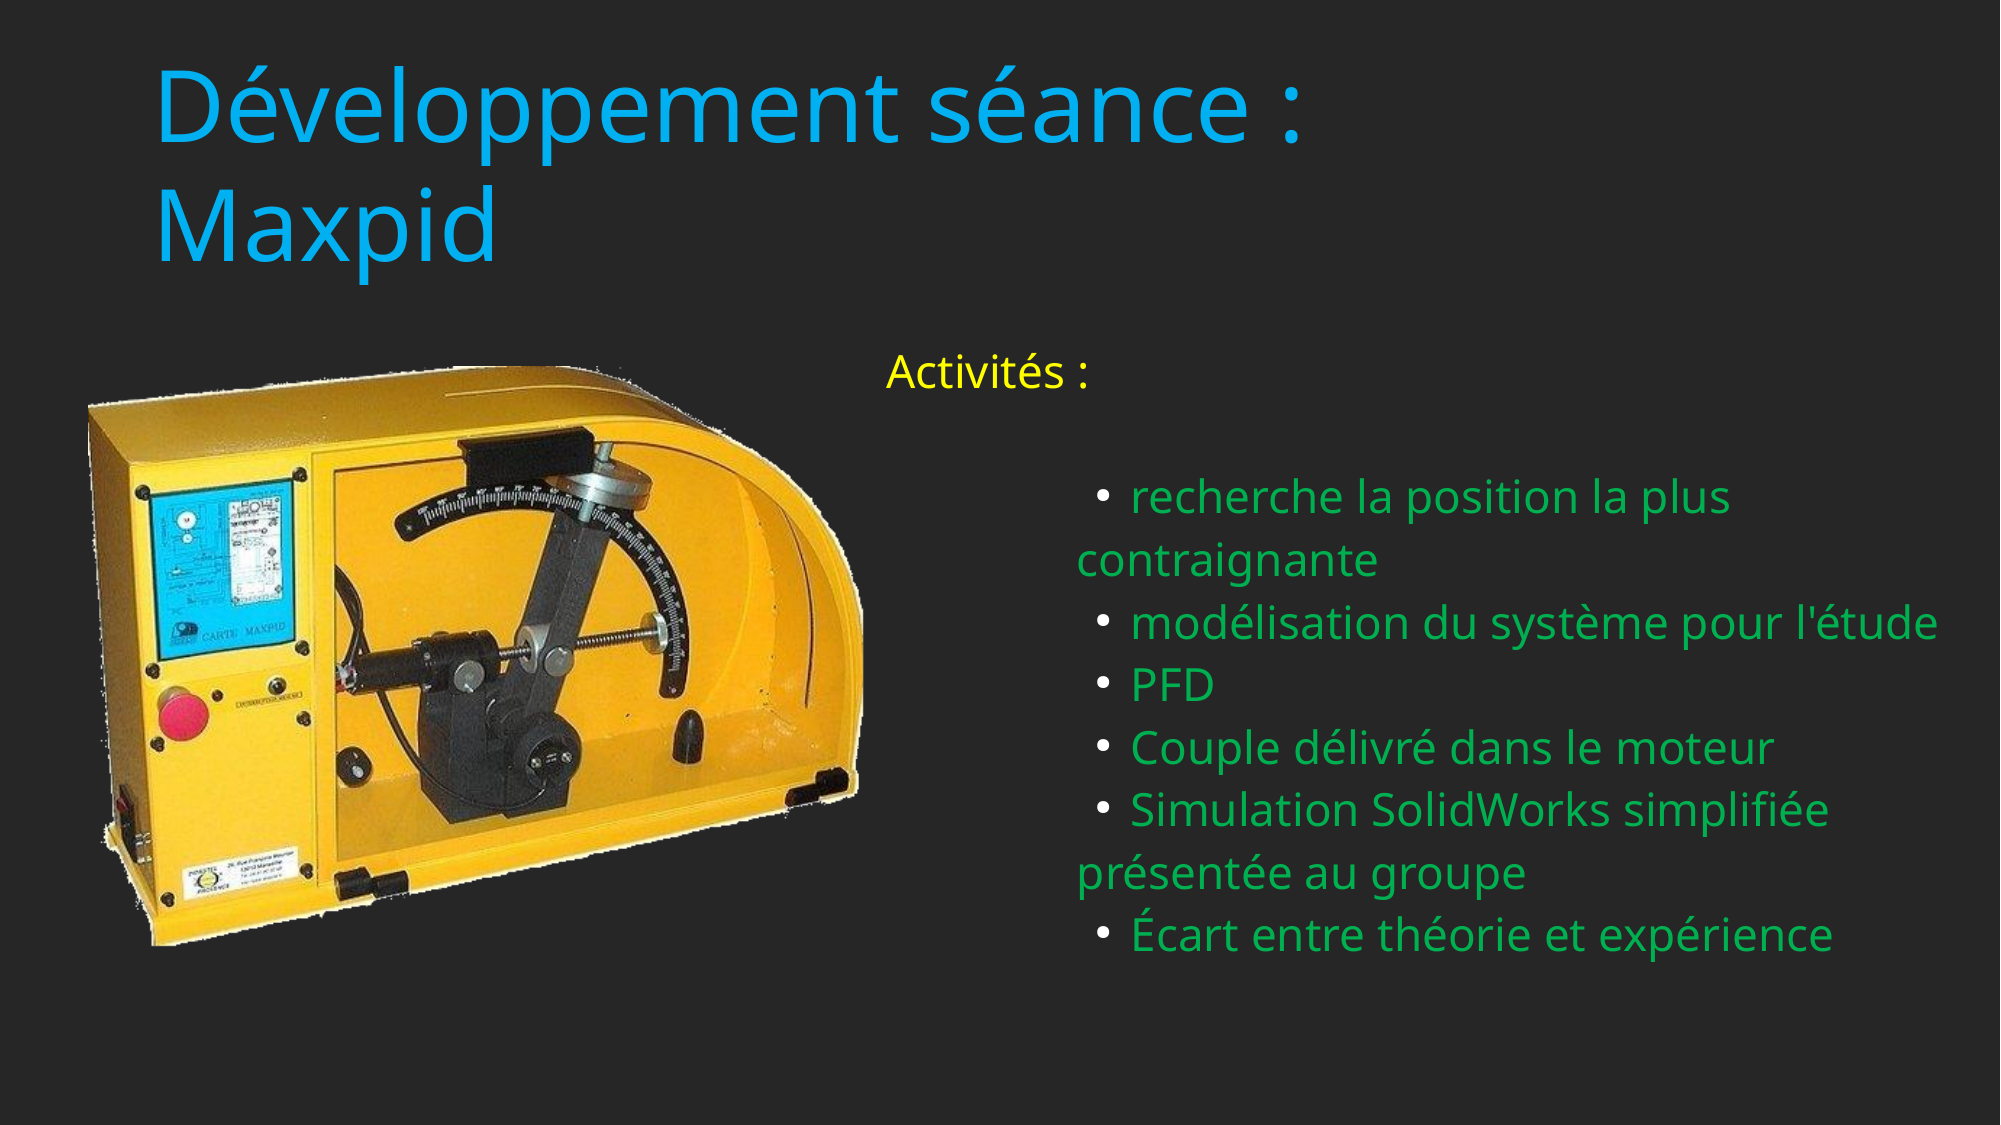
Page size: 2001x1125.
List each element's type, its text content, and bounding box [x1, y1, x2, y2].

text_box Activités : recherche la position la plus contraignante modélisation du système pour l'étude PFD Couple délivré dans le moteur Simulation SolidWorks simplifiée présentée au groupe Écart entre théorie et expérience [871, 332, 1959, 788]
text_box Développement séance : Maxpid [137, 59, 1863, 278]
picture [88, 366, 872, 952]
